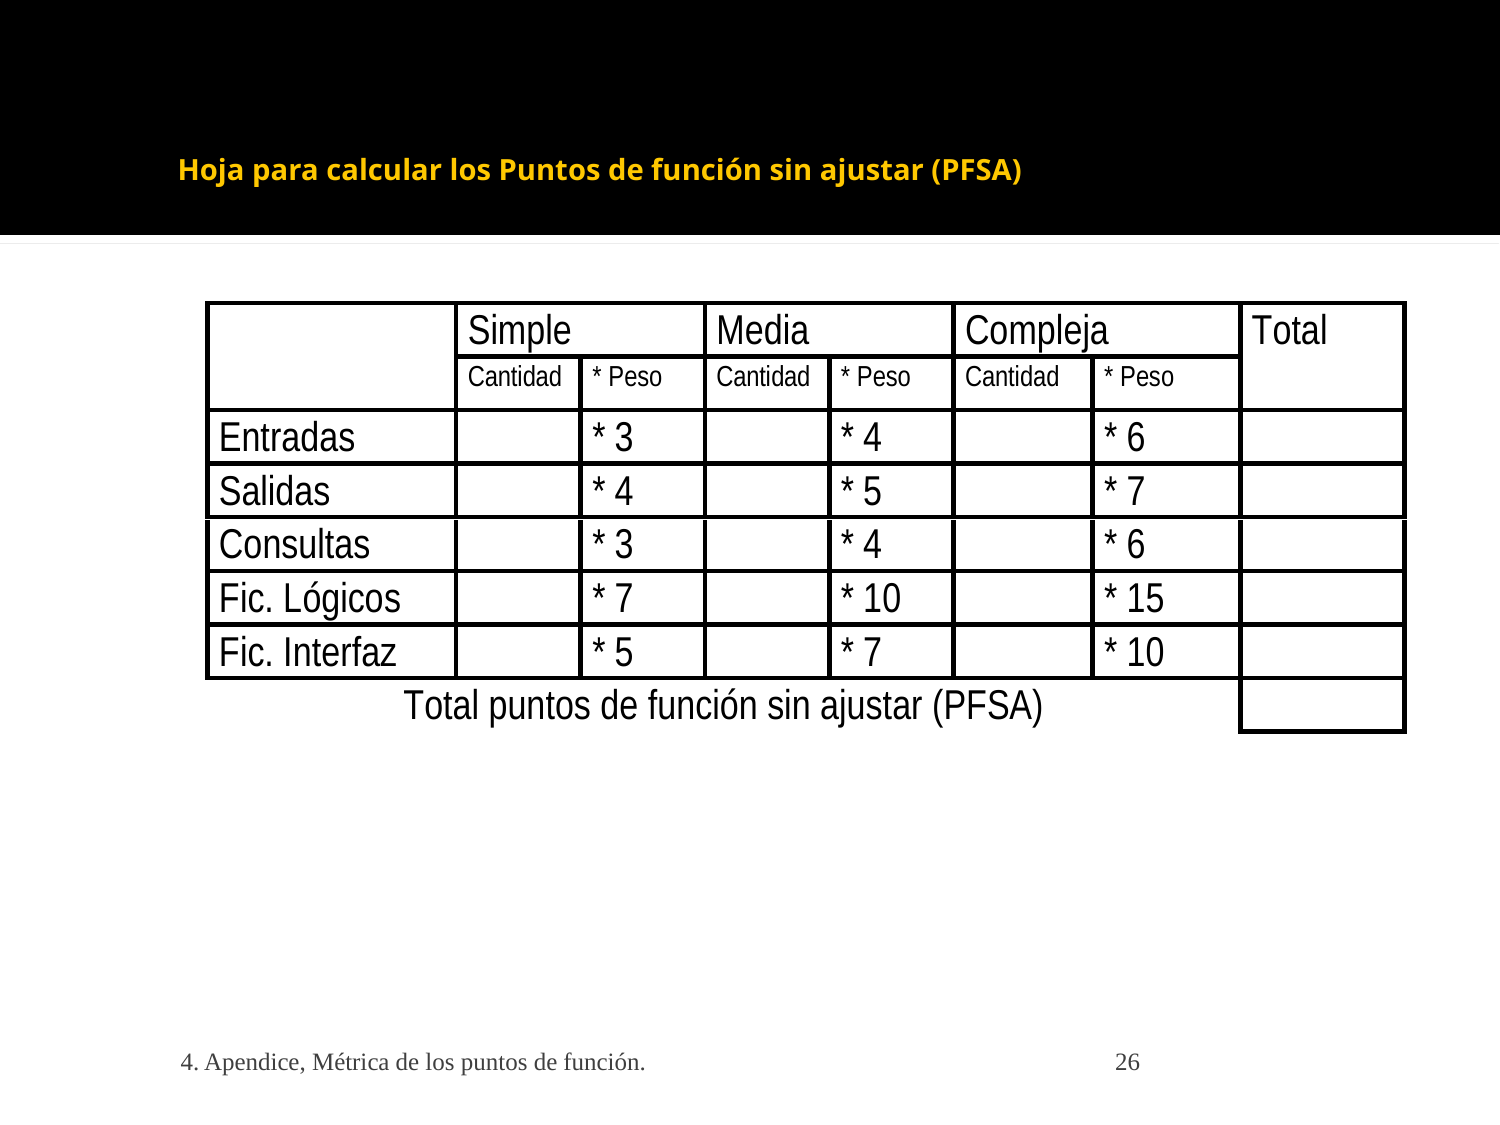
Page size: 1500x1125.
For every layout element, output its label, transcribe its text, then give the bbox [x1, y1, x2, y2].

chart [111, 300, 1500, 814]
text_box [1100, 1037, 1438, 1075]
text_box 4. Apendice, Métrica de los puntos de función. [162, 1037, 951, 1075]
title Hoja para calcular los Puntos de función sin ajustar (PFSA) [162, 75, 1438, 263]
